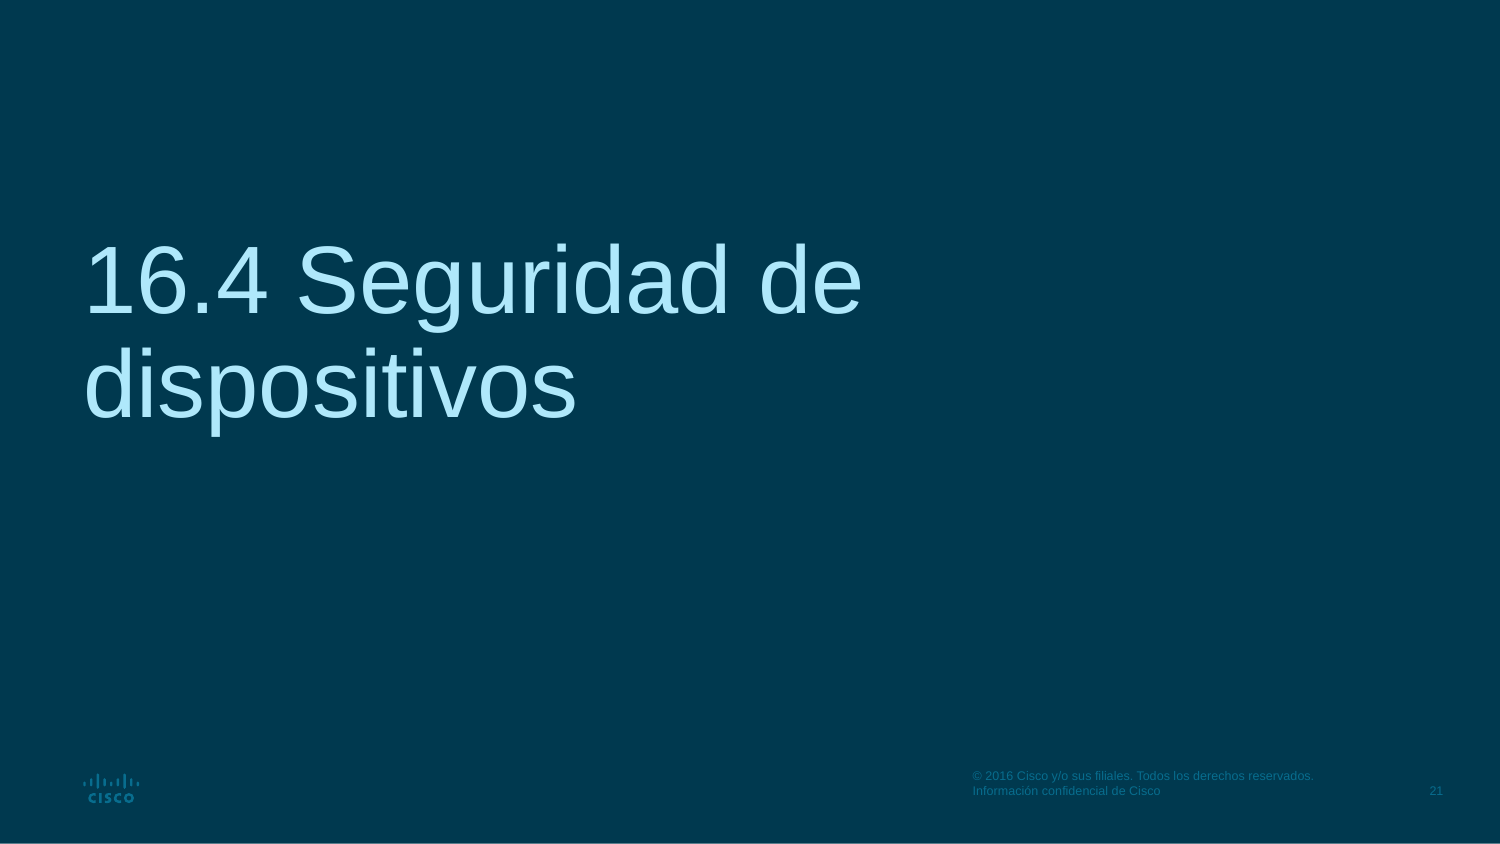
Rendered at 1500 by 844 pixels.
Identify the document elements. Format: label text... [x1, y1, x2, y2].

title 16.4 Seguridad de dispositivos [68, 293, 1356, 446]
